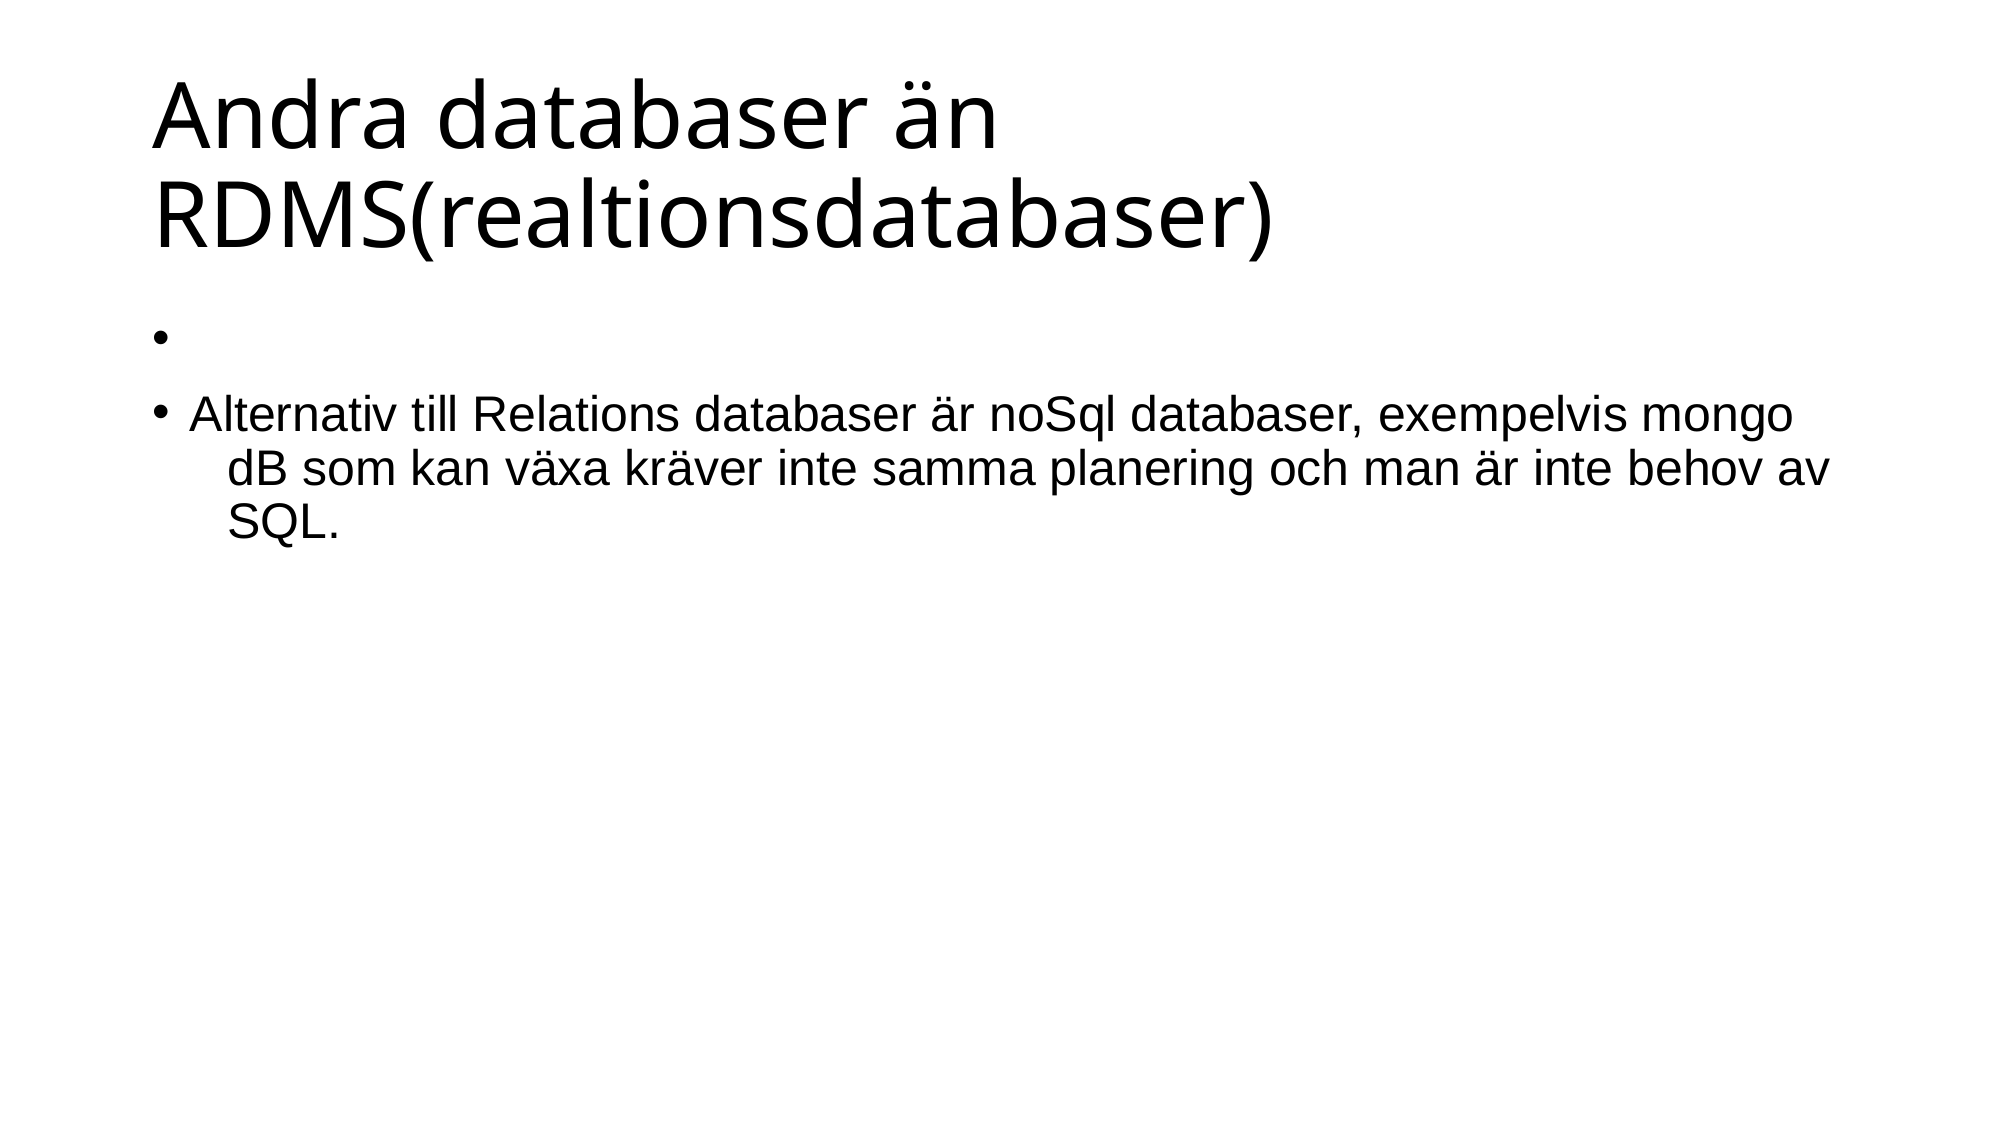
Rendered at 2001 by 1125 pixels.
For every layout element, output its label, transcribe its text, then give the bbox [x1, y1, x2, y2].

title Andra databaser än RDMS(realtionsdatabaser) [137, 59, 1863, 278]
list Alternativ till Relations databaser är noSql databaser, exempelvis mongo dB som kan växa kräver inte samma planering och man är inte behov av SQL. [137, 299, 1863, 1014]
